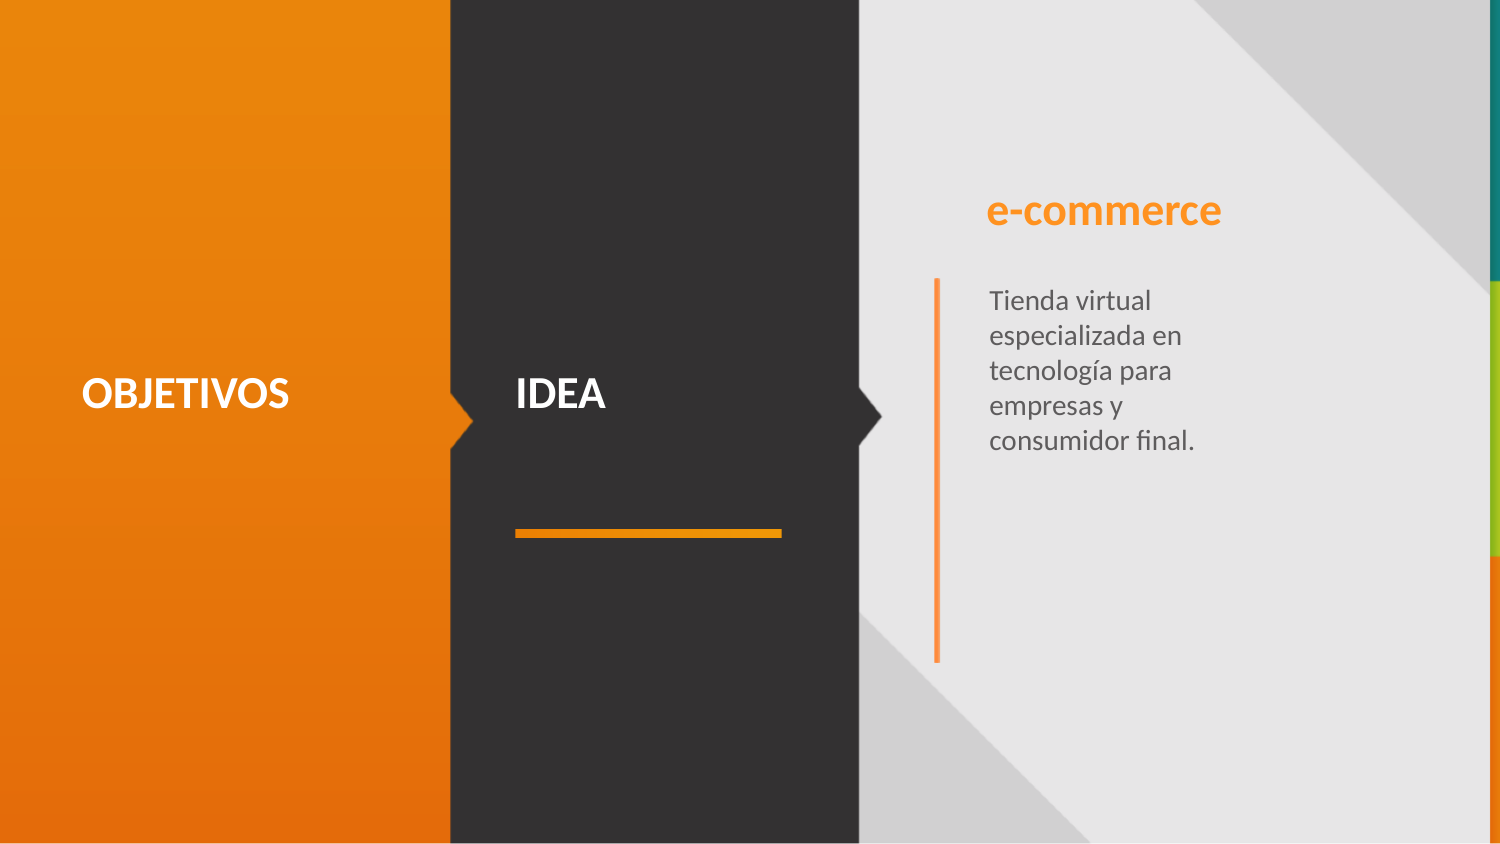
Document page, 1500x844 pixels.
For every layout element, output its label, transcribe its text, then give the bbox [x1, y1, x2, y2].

text_box e-commerce [971, 171, 1301, 242]
text_box IDEA [500, 354, 825, 425]
text_box Tienda virtual especializada en tecnología para empresas y consumidor final. [974, 274, 1261, 464]
text_box OBJETIVOS [67, 354, 392, 425]
picture [0, 0, 1500, 844]
